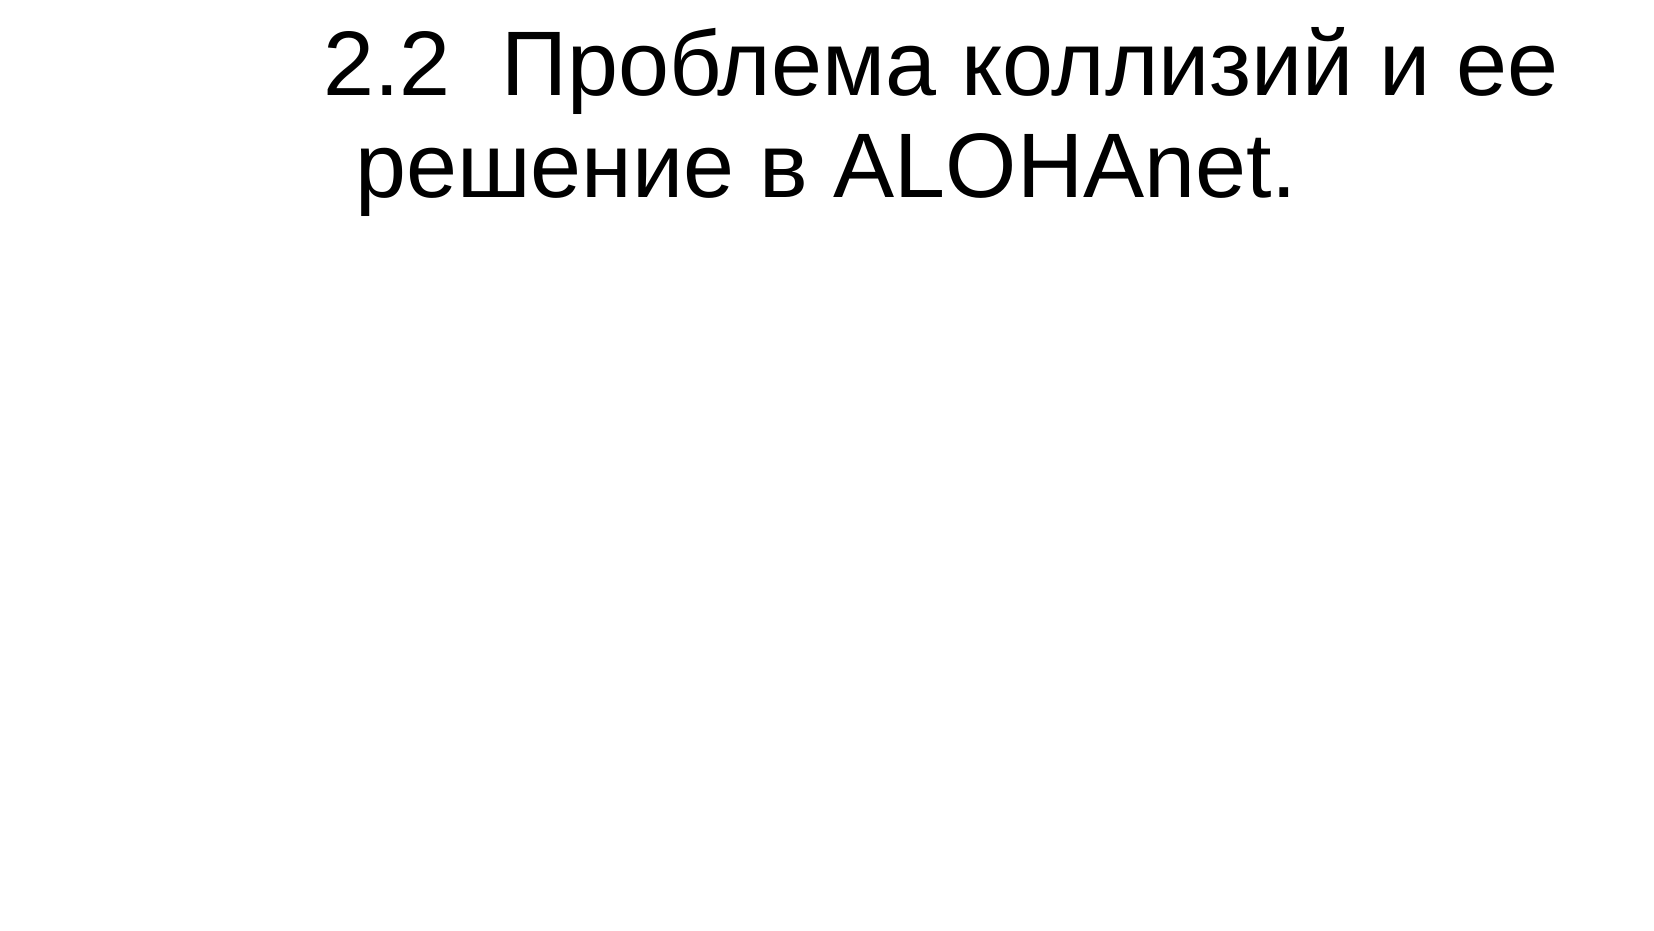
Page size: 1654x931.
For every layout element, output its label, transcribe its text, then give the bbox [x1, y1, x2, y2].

title 2.2 Проблема коллизий и ее решение в ALOHAnet. [82, 12, 1571, 218]
